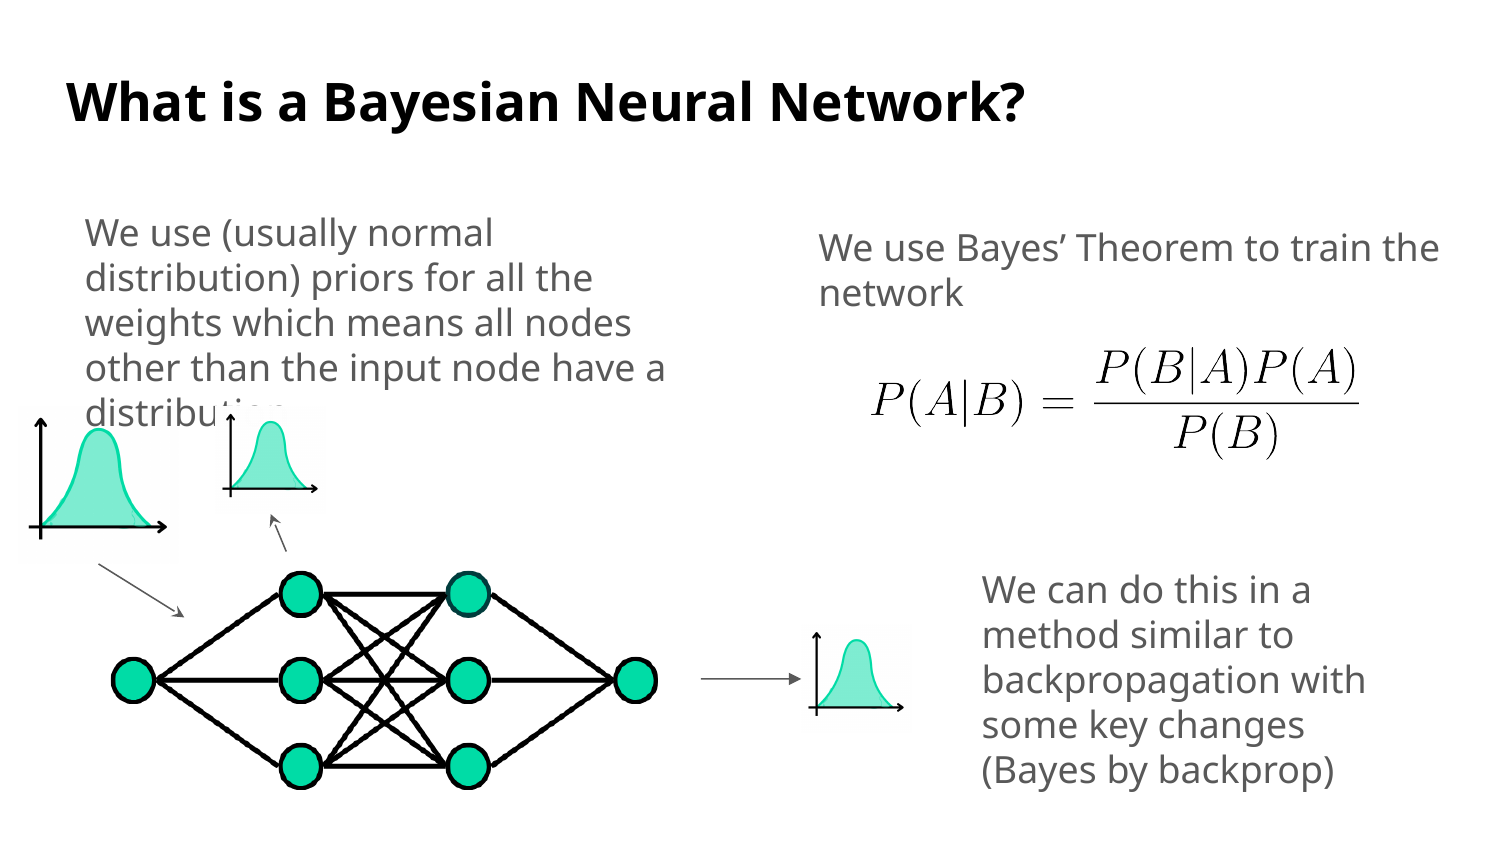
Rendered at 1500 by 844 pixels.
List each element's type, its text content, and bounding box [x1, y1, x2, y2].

picture [215, 406, 326, 515]
picture [801, 624, 912, 733]
picture [871, 347, 1359, 461]
text_box We use Bayes’ Theorem to train the network [803, 209, 1462, 330]
text_box We can do this in a method similar to backpropagation with some key changes (Bayes by backprop) [966, 551, 1475, 807]
title What is a Bayesian Neural Network? [51, 52, 1449, 147]
picture [18, 406, 701, 826]
text_box We use (usually normal distribution) priors for all the weights which means all nodes other than the input node have a distribution [69, 194, 728, 450]
